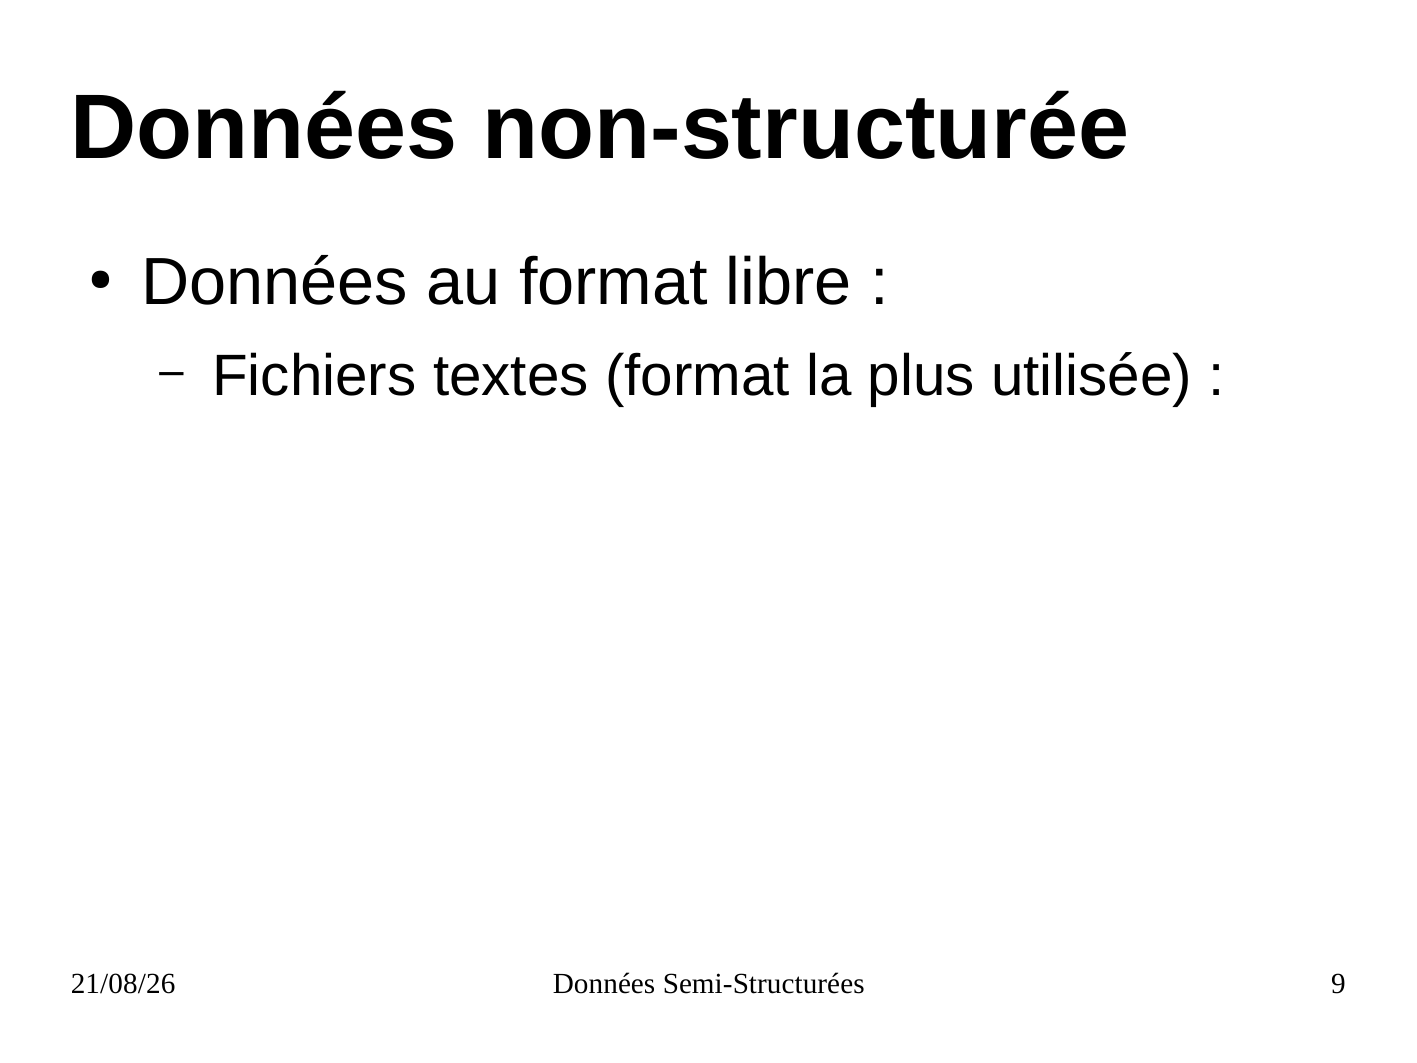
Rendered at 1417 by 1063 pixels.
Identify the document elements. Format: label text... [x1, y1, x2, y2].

list Données au format libre : Fichiers textes (format la plus utilisée) : [70, 244, 1346, 925]
title Données non-structurée [70, 42, 1346, 212]
